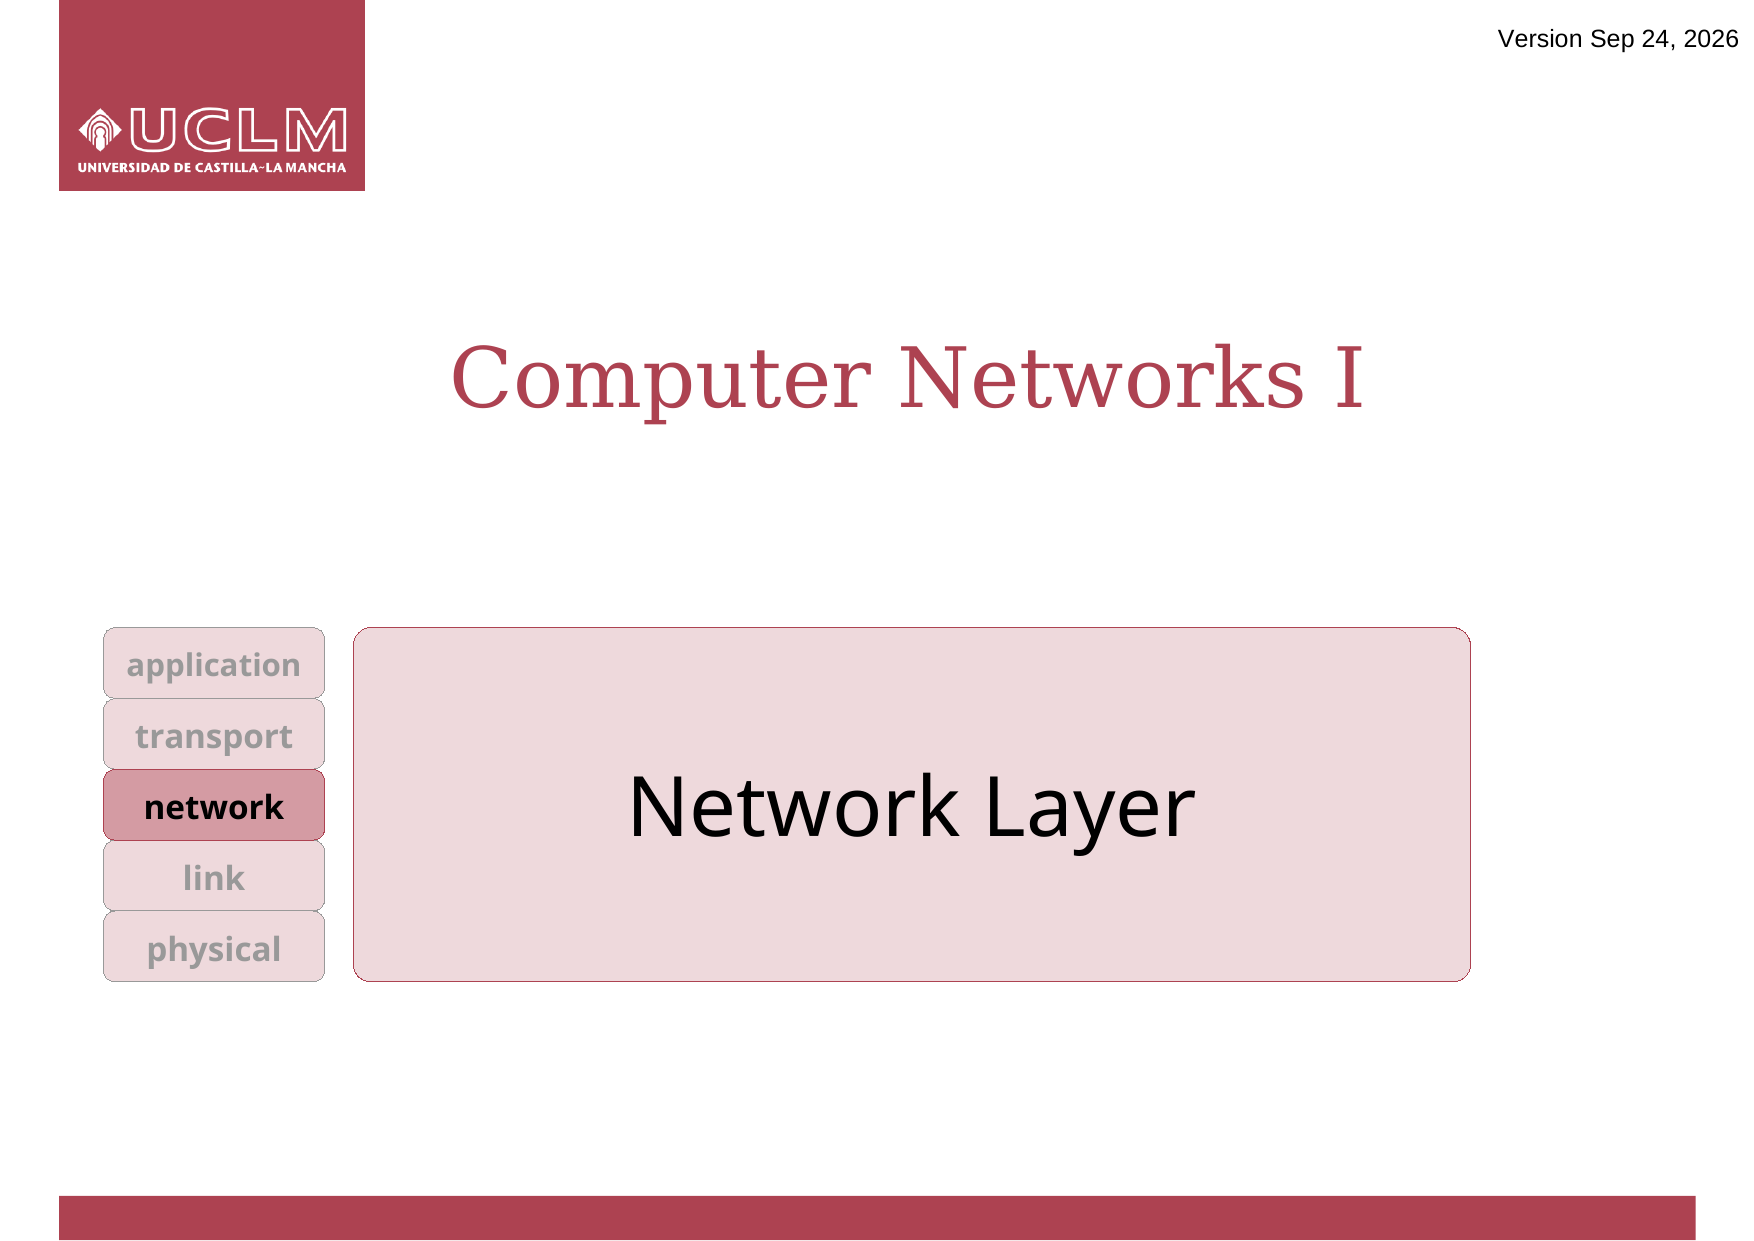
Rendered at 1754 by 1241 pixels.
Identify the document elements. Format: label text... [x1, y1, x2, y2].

title Network Layer [353, 627, 1471, 982]
picture [59, 0, 365, 191]
text_box network [103, 769, 325, 841]
